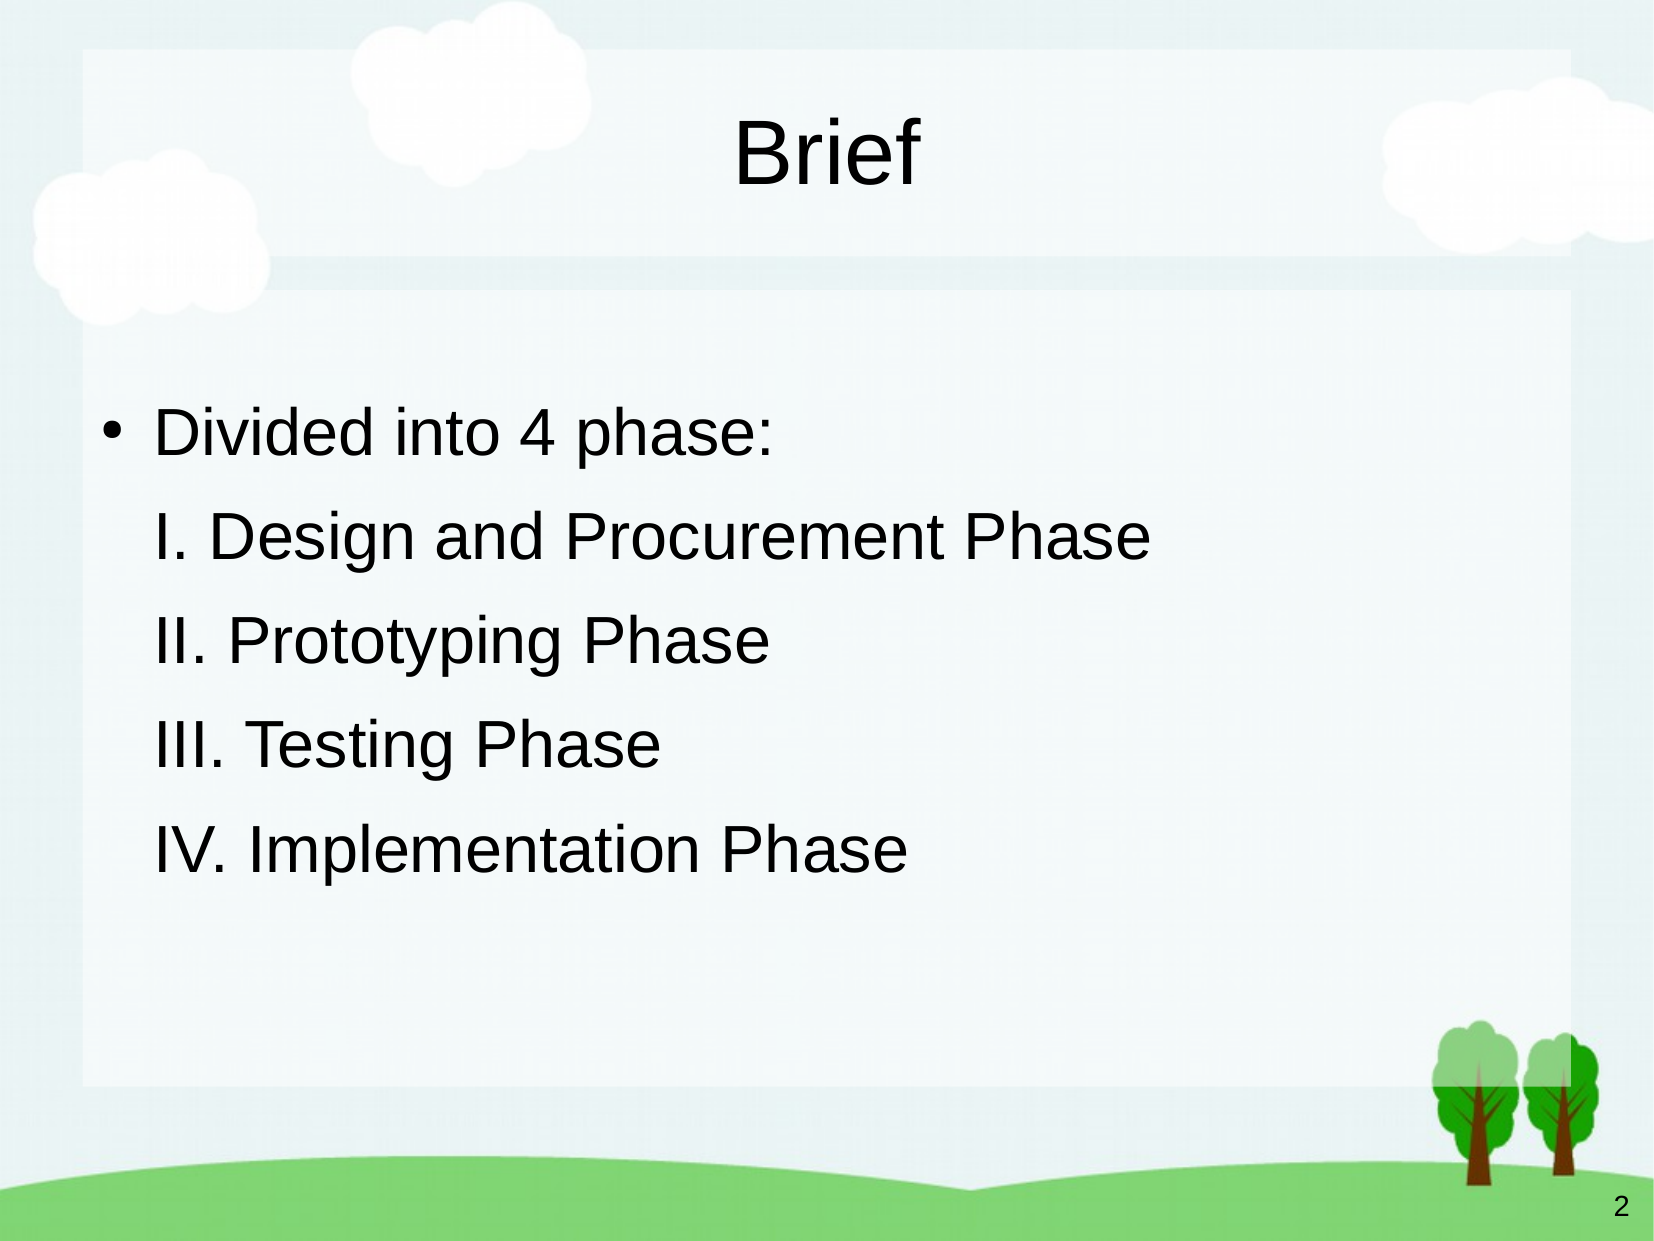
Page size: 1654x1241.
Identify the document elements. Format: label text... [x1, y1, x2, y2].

title Brief [82, 49, 1571, 257]
picture [0, 0, 1654, 1241]
list Divided into 4 phase: I. Design and Procurement Phase II. Prototyping Phase III. Testing Phase IV. Implementation Phase [82, 290, 1571, 1087]
